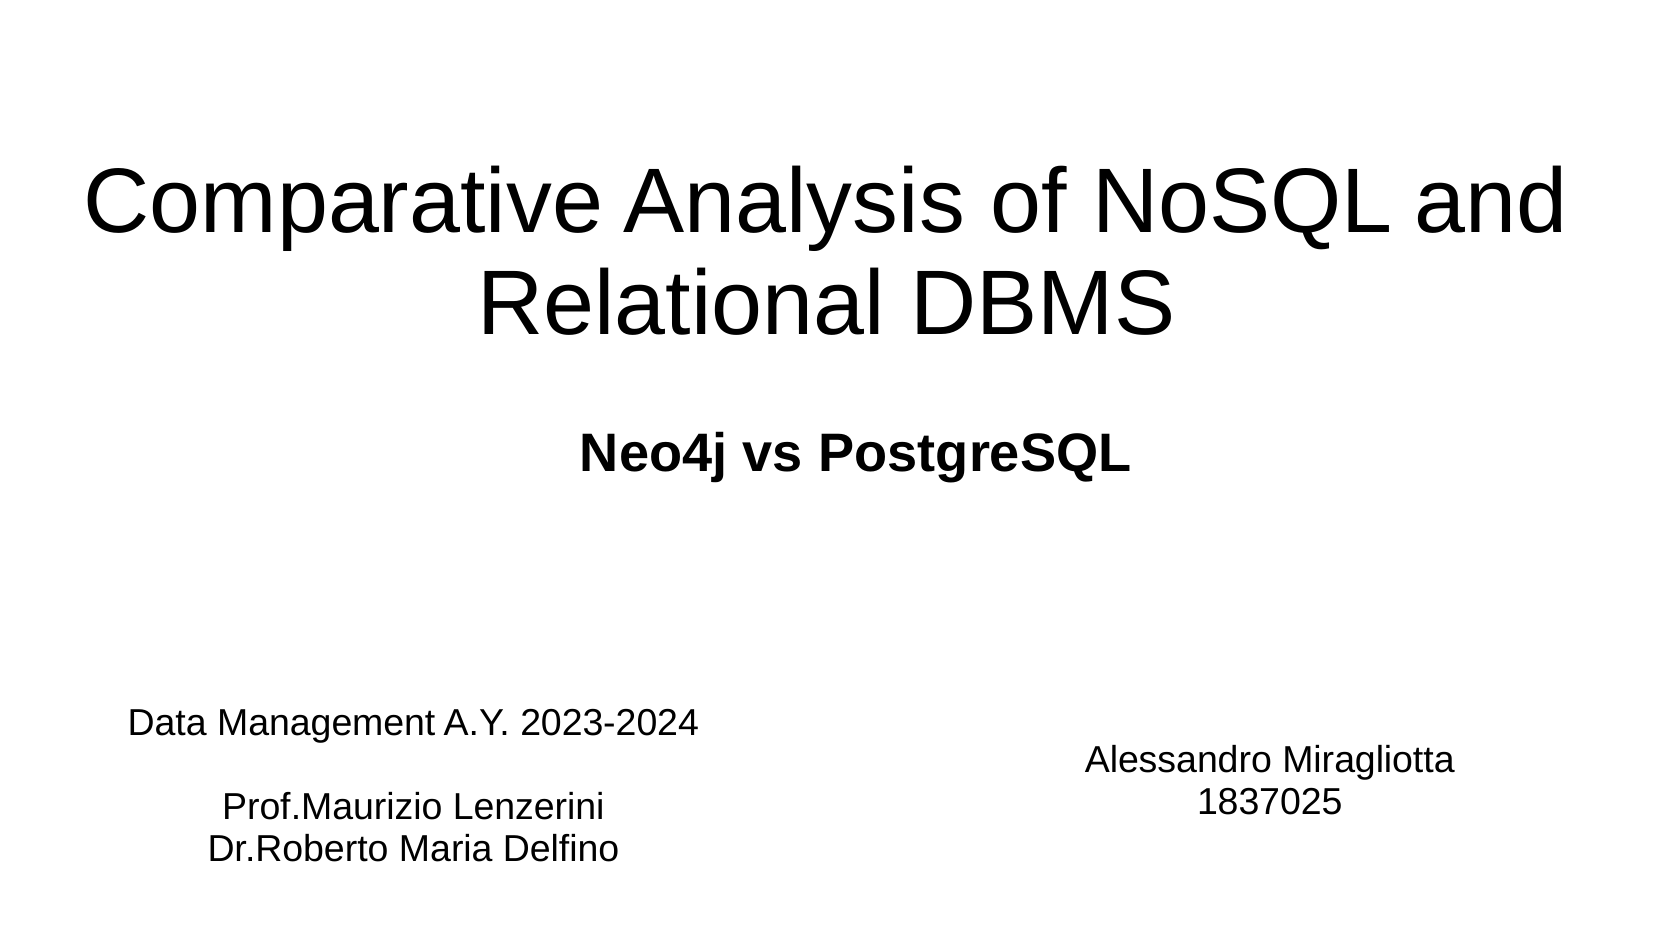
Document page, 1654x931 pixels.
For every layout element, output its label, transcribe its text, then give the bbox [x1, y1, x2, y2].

text_box Alessandro Miragliotta 1837025 [885, 733, 1654, 871]
subtitle Neo4j vs PostgreSQL [472, 383, 1241, 521]
text_box Data Management A.Y. 2023-2024 Prof.Maurizio Lenzerini Dr.Roberto Maria Delfino [29, 701, 798, 912]
title Comparative Analysis of NoSQL and Relational DBMS [82, 149, 1571, 355]
